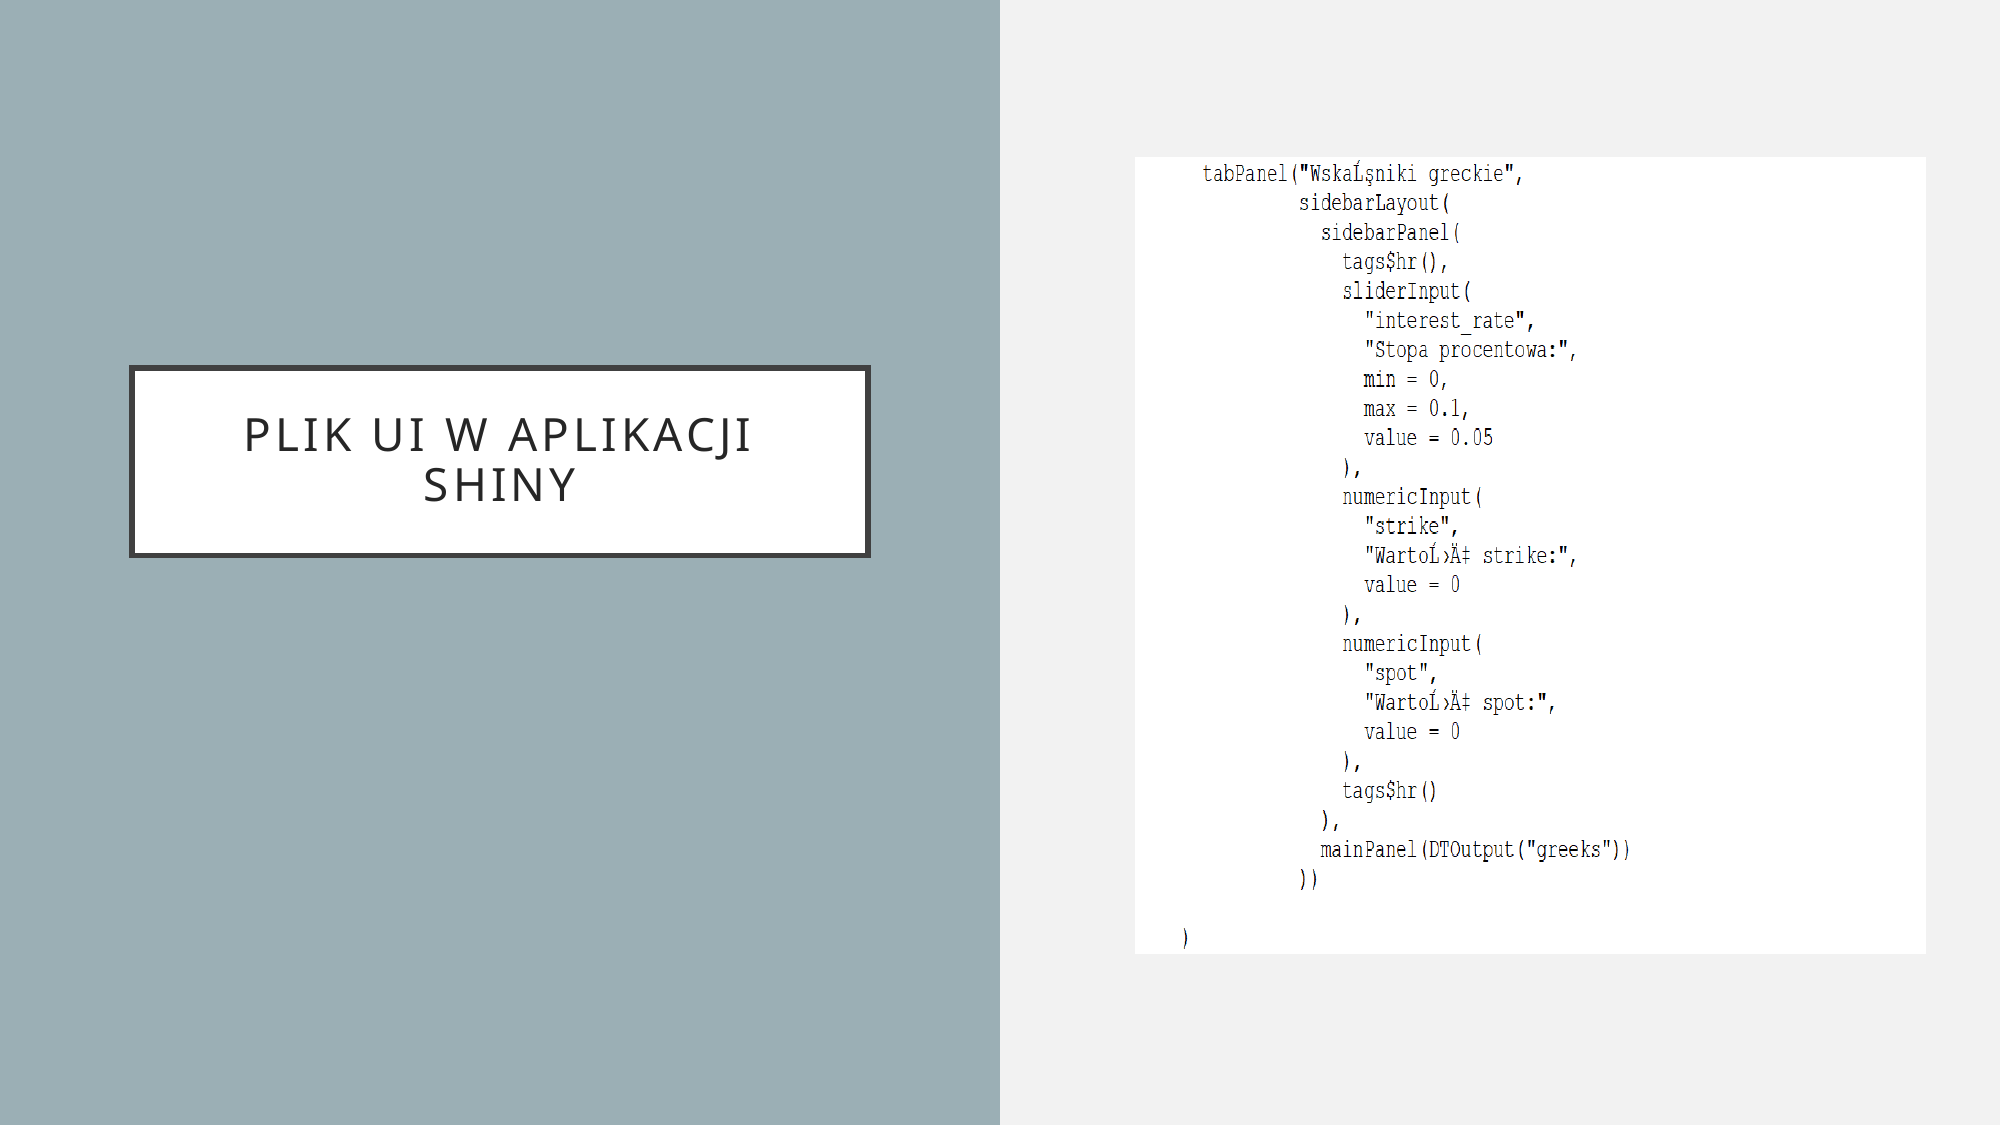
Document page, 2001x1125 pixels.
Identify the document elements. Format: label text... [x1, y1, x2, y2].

title Plik ui w aplikacji shiny [131, 368, 868, 556]
picture [1135, 157, 1926, 954]
